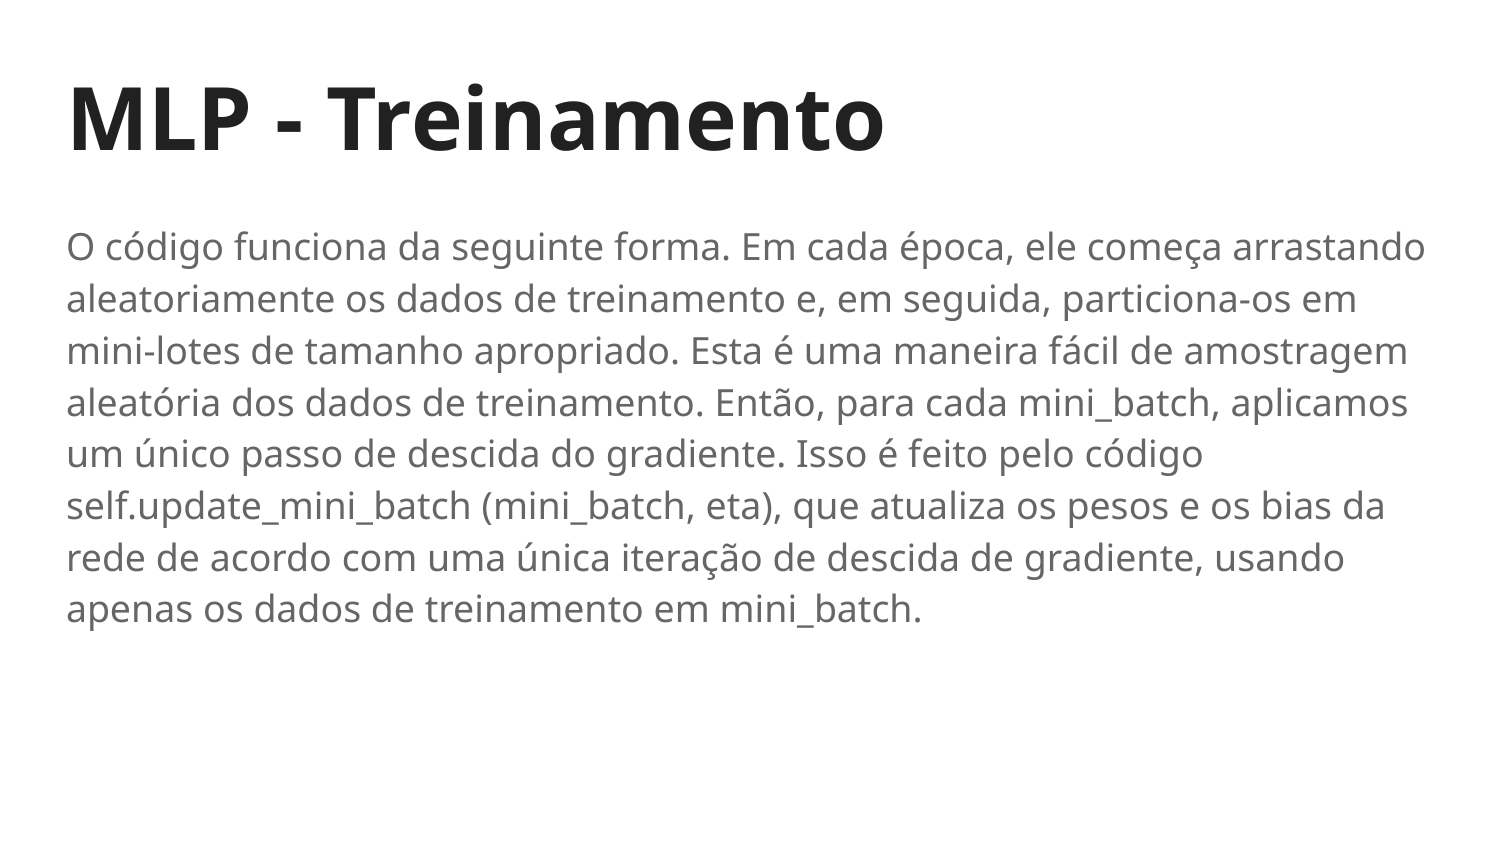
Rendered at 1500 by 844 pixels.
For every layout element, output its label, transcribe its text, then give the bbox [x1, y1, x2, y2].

list O código funciona da seguinte forma. Em cada época, ele começa arrastando aleatoriamente os dados de treinamento e, em seguida, particiona-os em mini-lotes de tamanho apropriado. Esta é uma maneira fácil de amostragem aleatória dos dados de treinamento. Então, para cada mini_batch, aplicamos um único passo de descida do gradiente. Isso é feito pelo código self.update_mini_batch (mini_batch, eta), que atualiza os pesos e os bias da rede de acordo com uma única iteração de descida de gradiente, usando apenas os dados de treinamento em mini_batch. [51, 201, 1449, 750]
title MLP - Treinamento [51, 48, 1449, 180]
